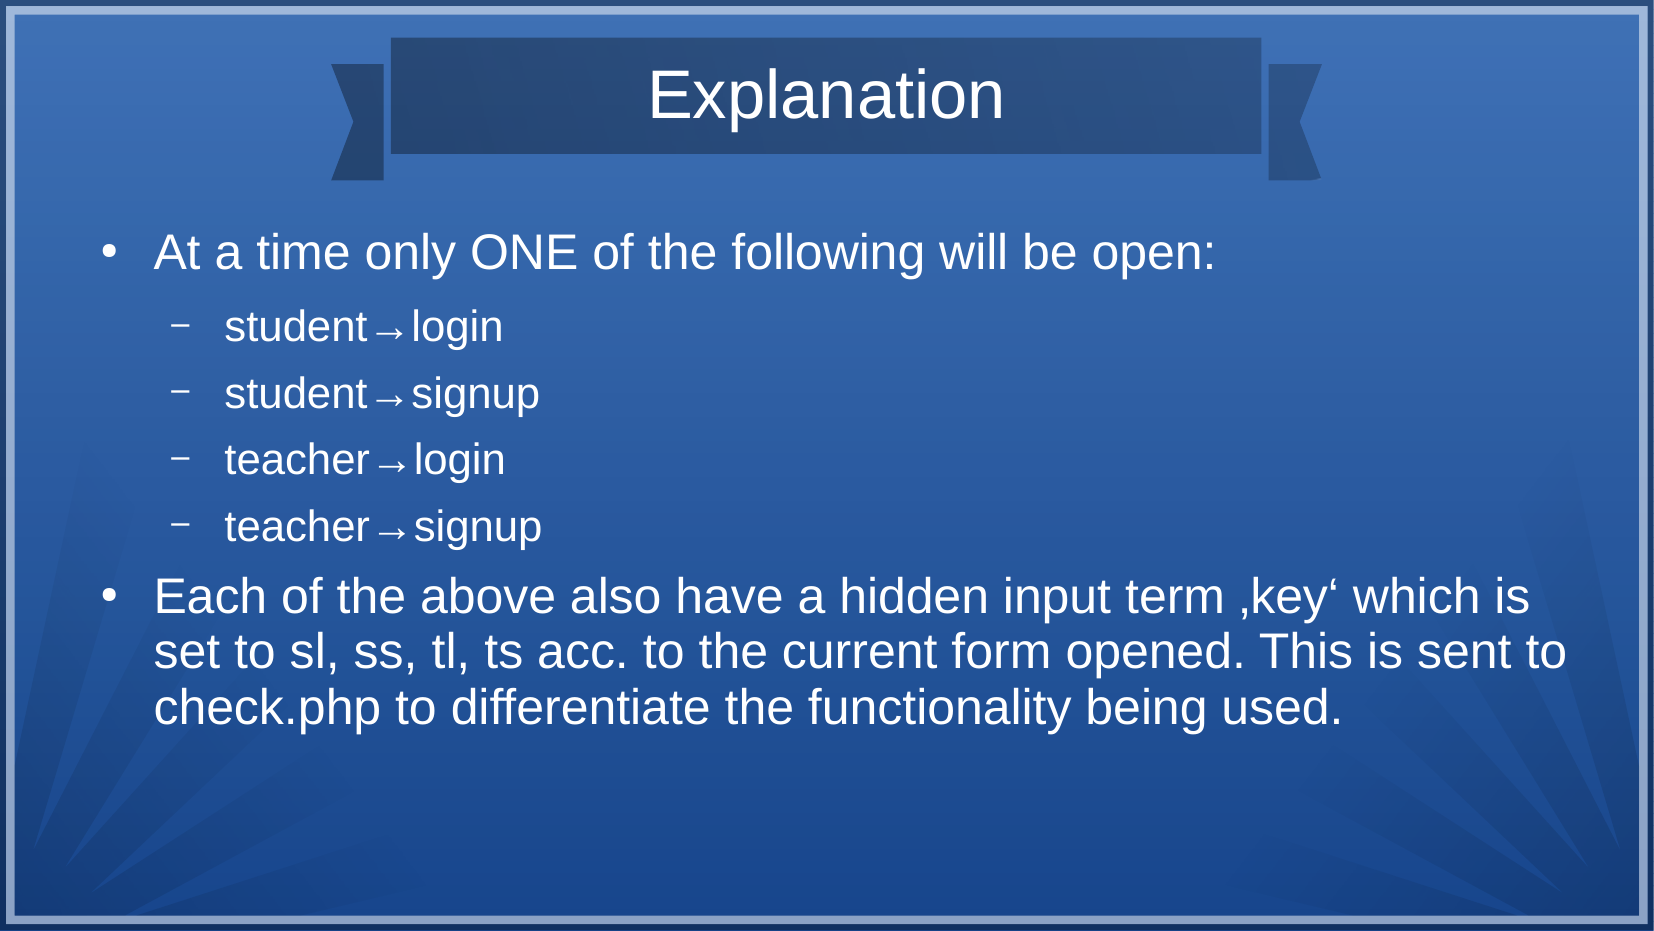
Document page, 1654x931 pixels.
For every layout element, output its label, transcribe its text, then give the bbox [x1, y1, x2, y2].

list At a time only ONE of the following will be open: student→login student→signup teacher→login teacher→signup Each of the above also have a hidden input term ‚key‘ which is set to sl, ss, tl, ts acc. to the current form opened. This is sent to check.php to differentiate the functionality being used. [82, 224, 1571, 848]
title Explanation [389, 35, 1264, 154]
